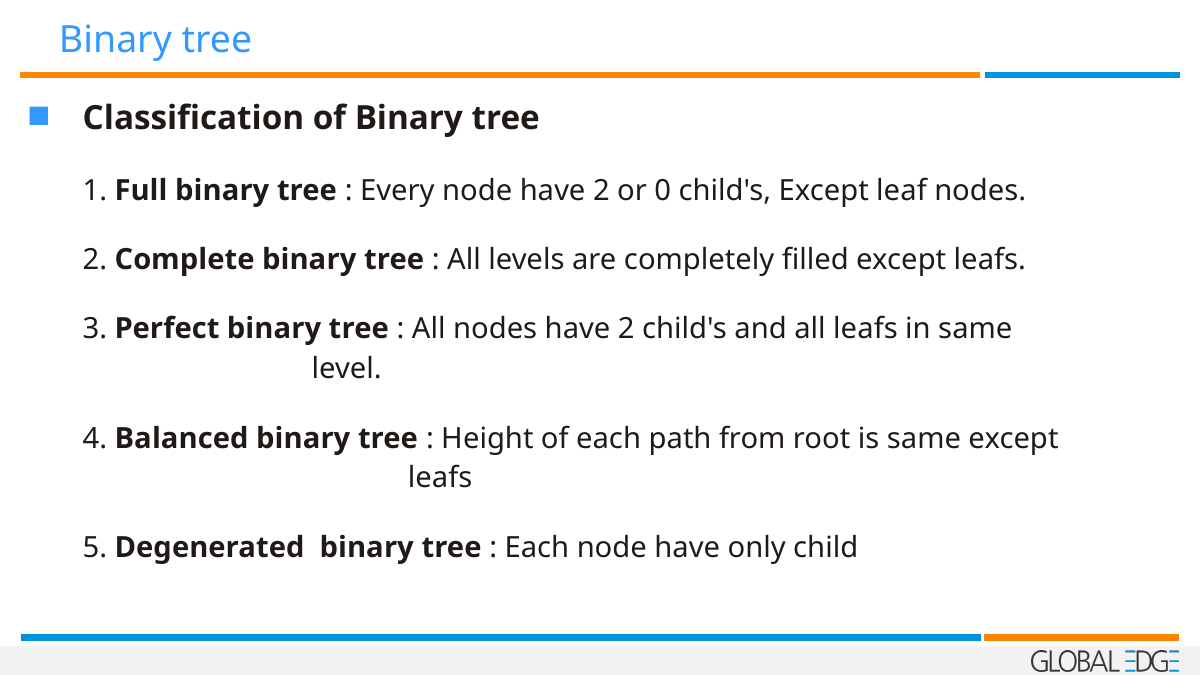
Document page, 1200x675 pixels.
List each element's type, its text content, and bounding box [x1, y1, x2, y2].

list Classification of Binary tree 1. Full binary tree : Every node have 2 or 0 child's, Except leaf nodes. 2. Complete binary tree : All levels are completely filled except leafs. 3. Perfect binary tree : All nodes have 2 child's and all leafs in same level. 4. Balanced binary tree : Height of each path from root is same except leafs 5. Degenerated binary tree : Each node have only child [11, 94, 1170, 634]
title Binary tree [58, 11, 1134, 65]
picture [1031, 650, 1179, 672]
